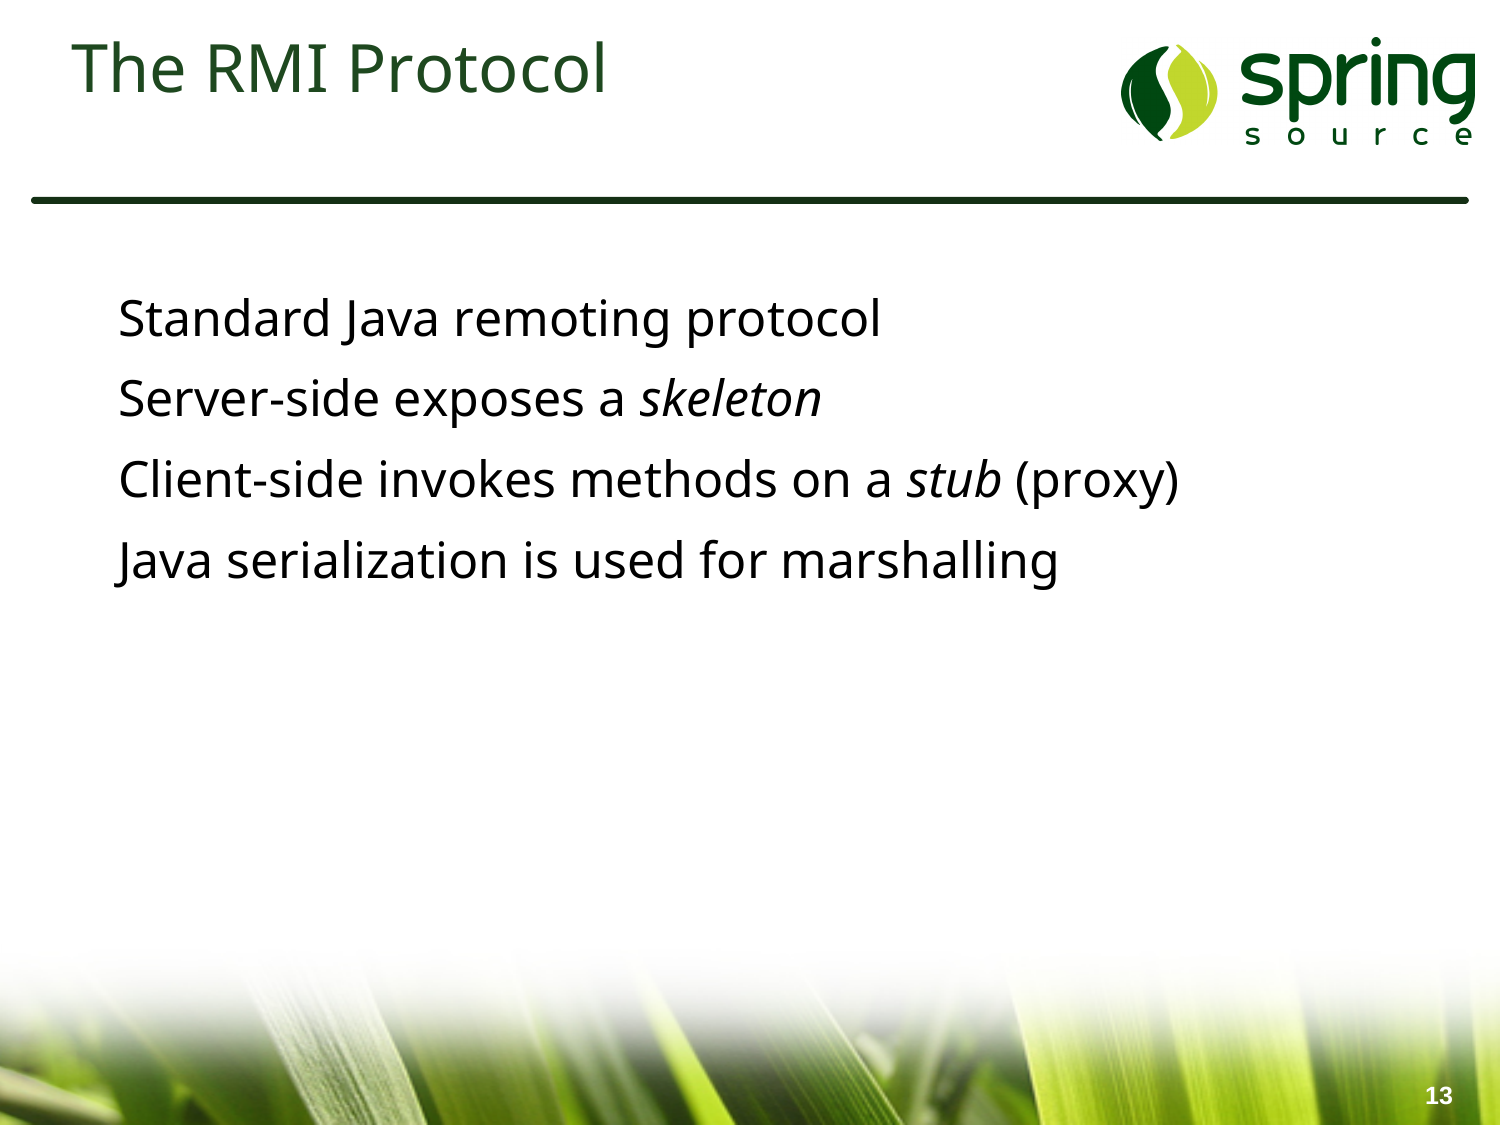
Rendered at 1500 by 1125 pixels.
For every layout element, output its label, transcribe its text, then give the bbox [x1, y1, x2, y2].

title The RMI Protocol [56, 13, 1089, 176]
list Standard Java remoting protocol Server-side exposes a skeleton Client-side invokes methods on a stub (proxy) Java serialization is used for marshalling [103, 275, 1394, 938]
picture [1121, 37, 1475, 145]
picture [0, 944, 1500, 1125]
